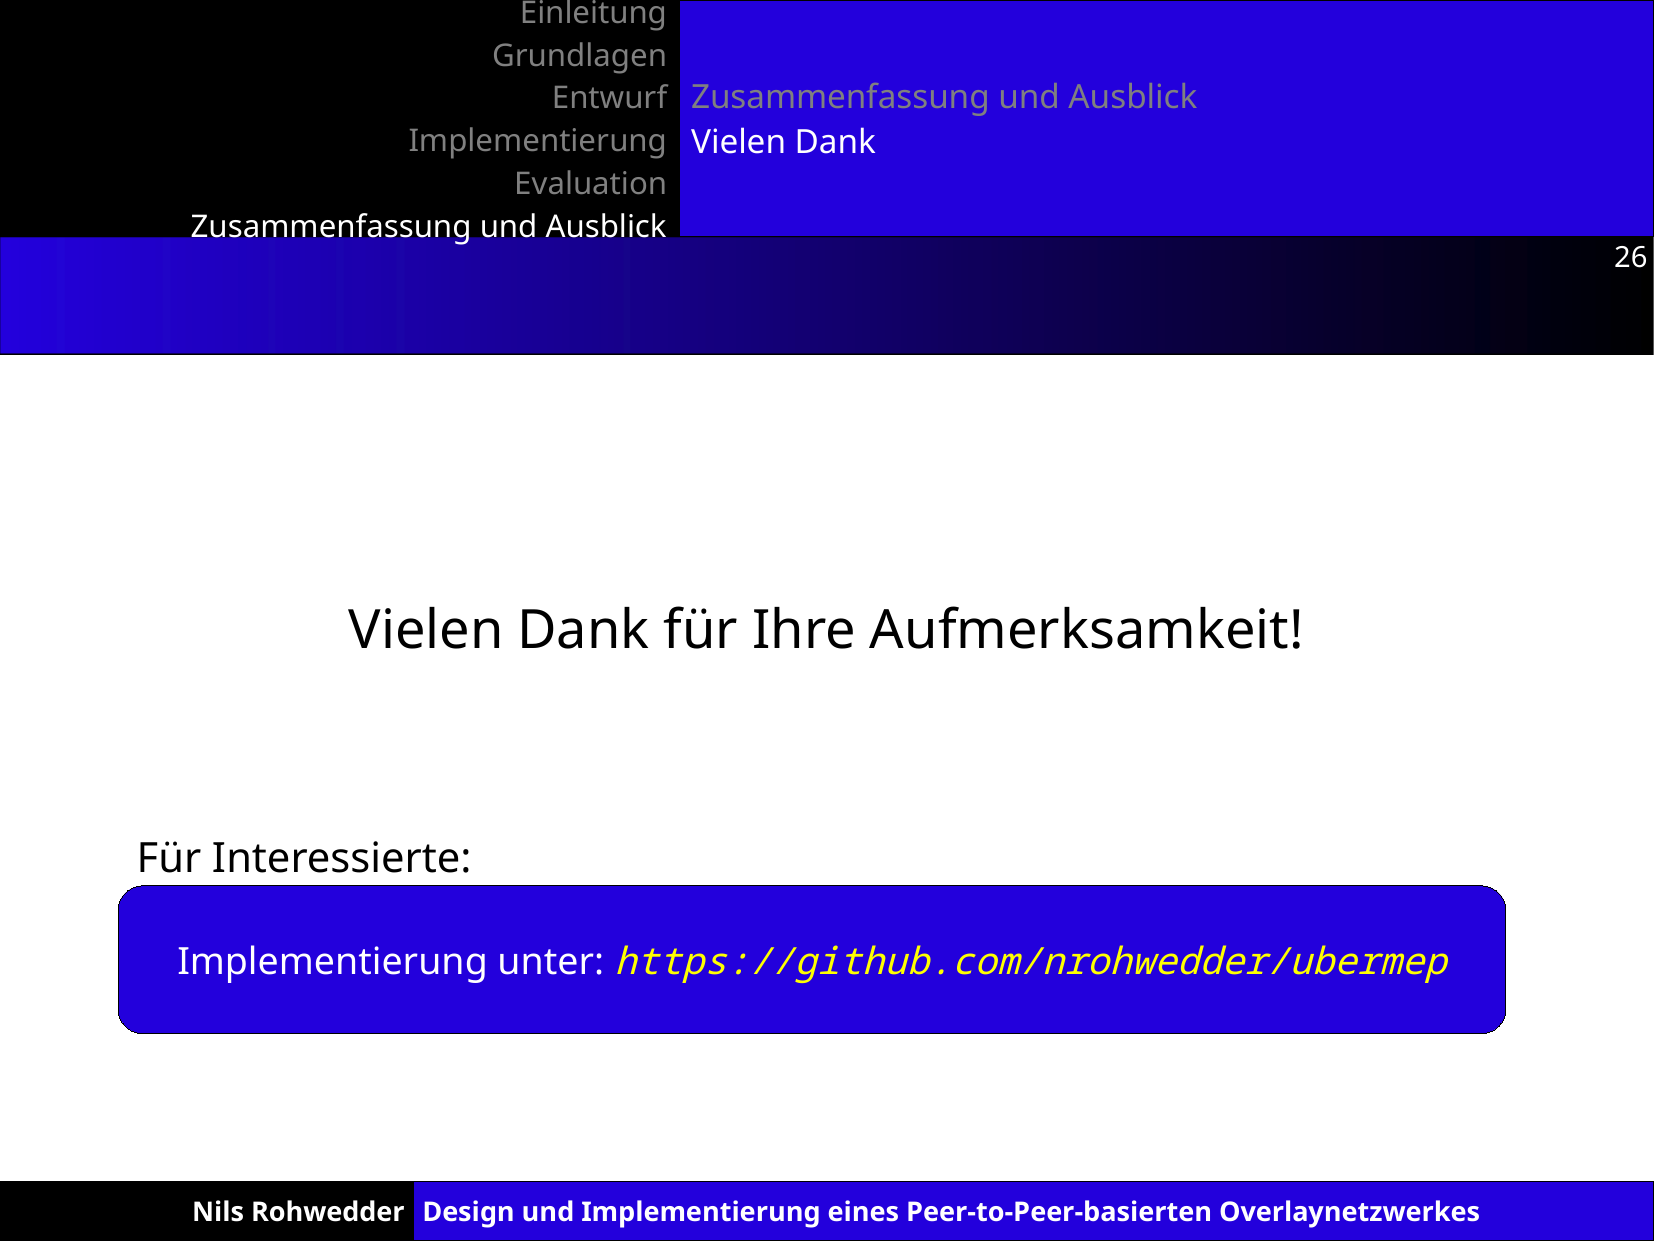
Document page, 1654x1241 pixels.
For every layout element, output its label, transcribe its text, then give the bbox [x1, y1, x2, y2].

picture [0, 237, 1654, 355]
list Vielen Dank für Ihre Aufmerksamkeit! [29, 383, 1625, 1152]
text_box Für Interessierte: [121, 820, 520, 886]
text_box Implementierung unter: https://github.com/nrohwedder/ubermep [118, 885, 1506, 1034]
